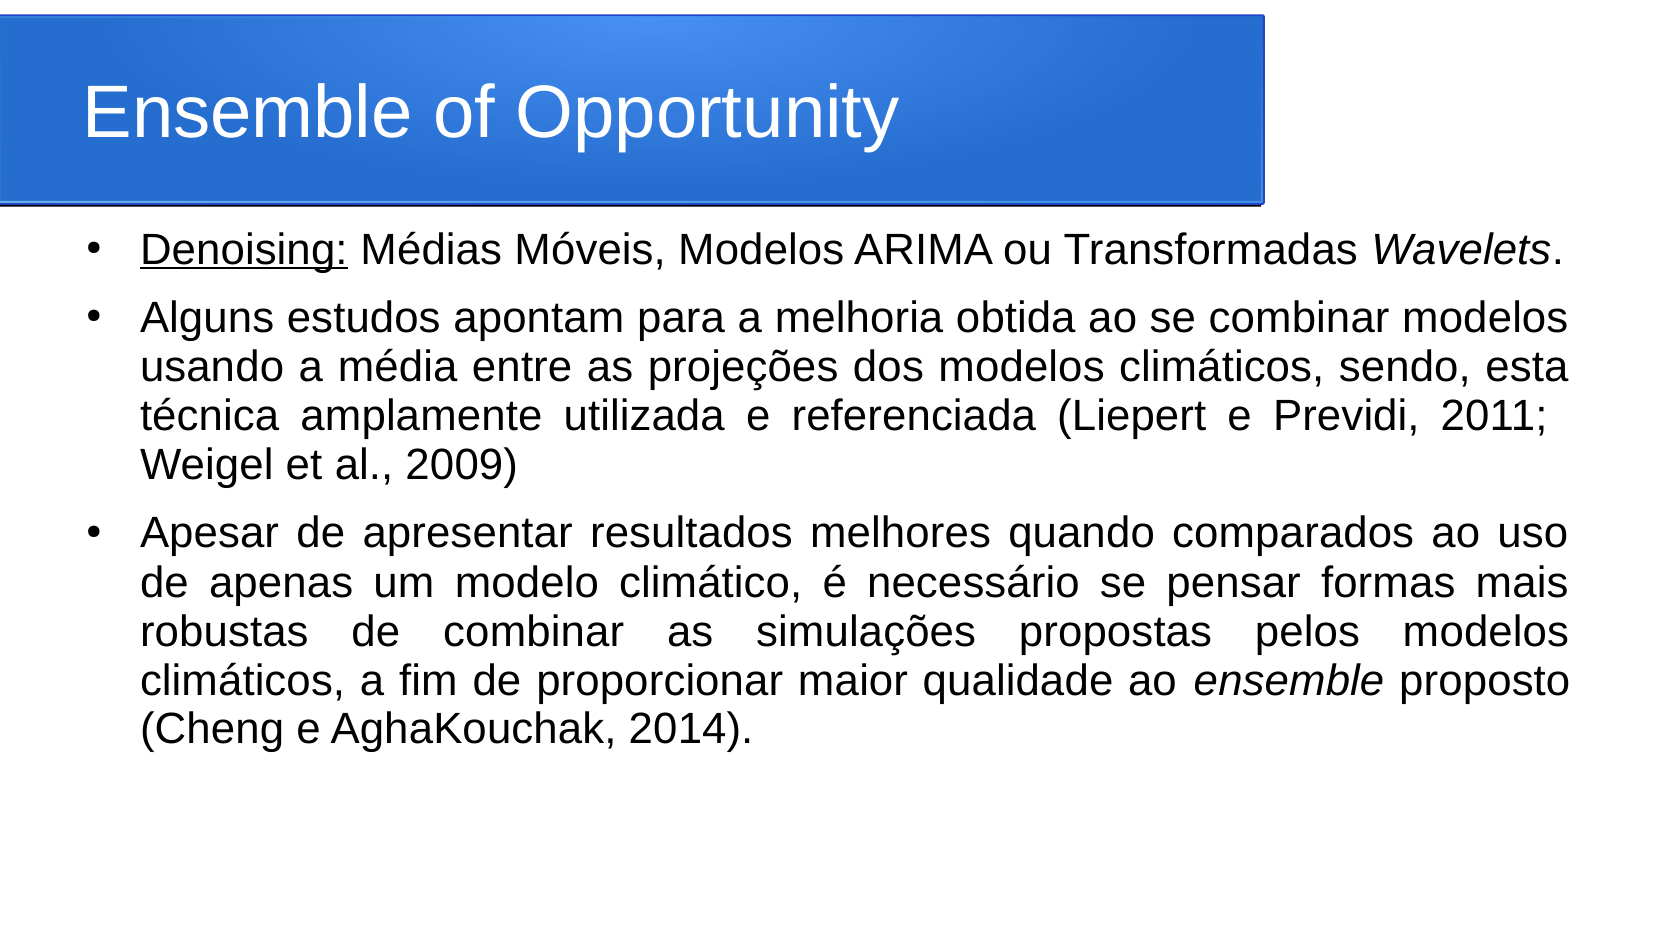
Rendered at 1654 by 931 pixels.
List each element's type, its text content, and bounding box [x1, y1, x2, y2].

list Denoising: Médias Móveis, Modelos ARIMA ou Transformadas Wavelets. Alguns estudos apontam para a melhoria obtida ao se combinar modelos usando a média entre as projeções dos modelos climáticos, sendo, esta técnica amplamente utilizada e referenciada (Liepert e Previdi, 2011; Weigel et al., 2009) Apesar de apresentar resultados melhores quando comparados ao uso de apenas um modelo climático, é necessário se pensar formas mais robustas de combinar as simulações propostas pelos modelos climáticos, a fim de proporcionar maior qualidade ao ensemble proposto (Cheng e AghaKouchak, 2014). [82, 224, 1571, 764]
title Ensemble of Opportunity [82, 35, 1235, 189]
